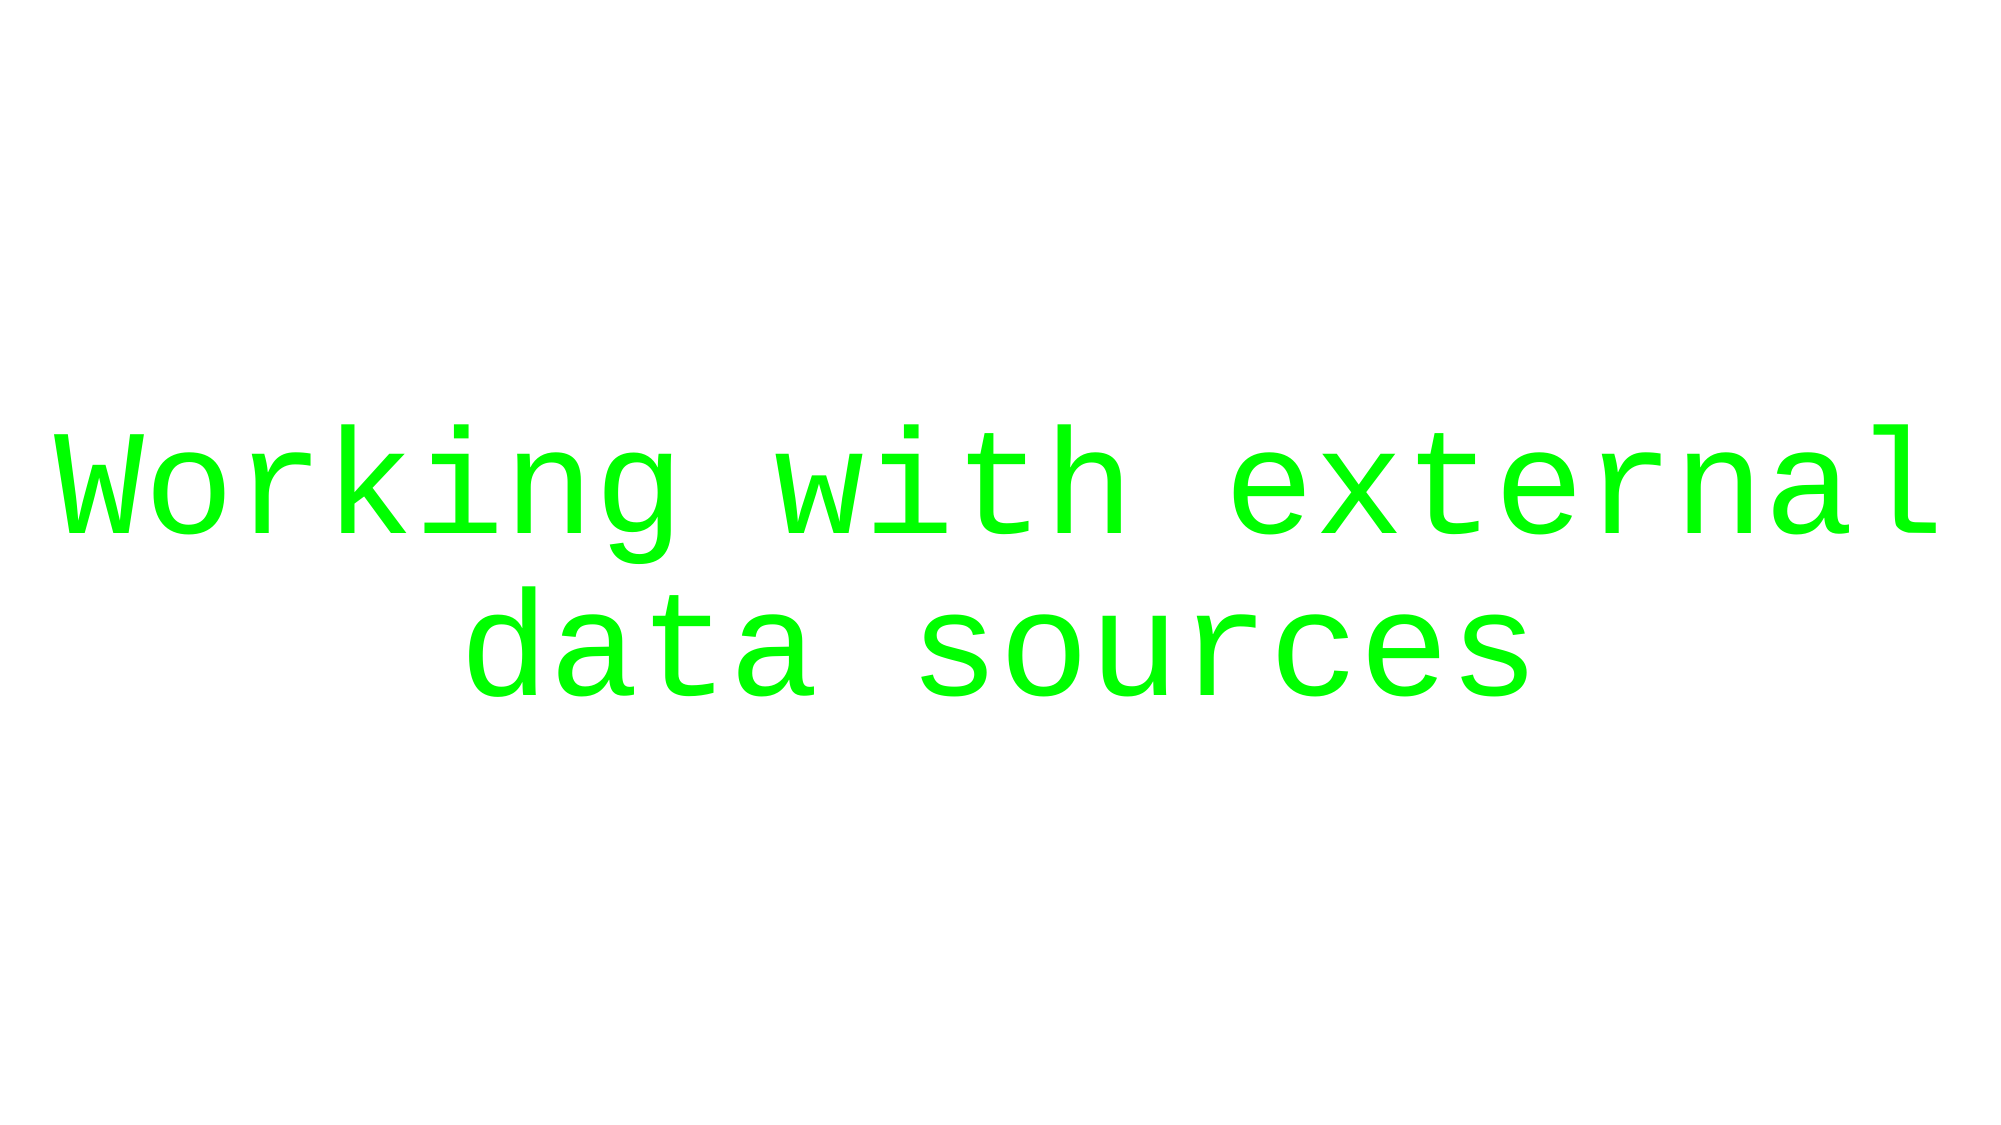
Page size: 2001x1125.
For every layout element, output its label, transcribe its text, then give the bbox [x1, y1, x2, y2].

title Working with external data sources [0, 371, 2000, 761]
